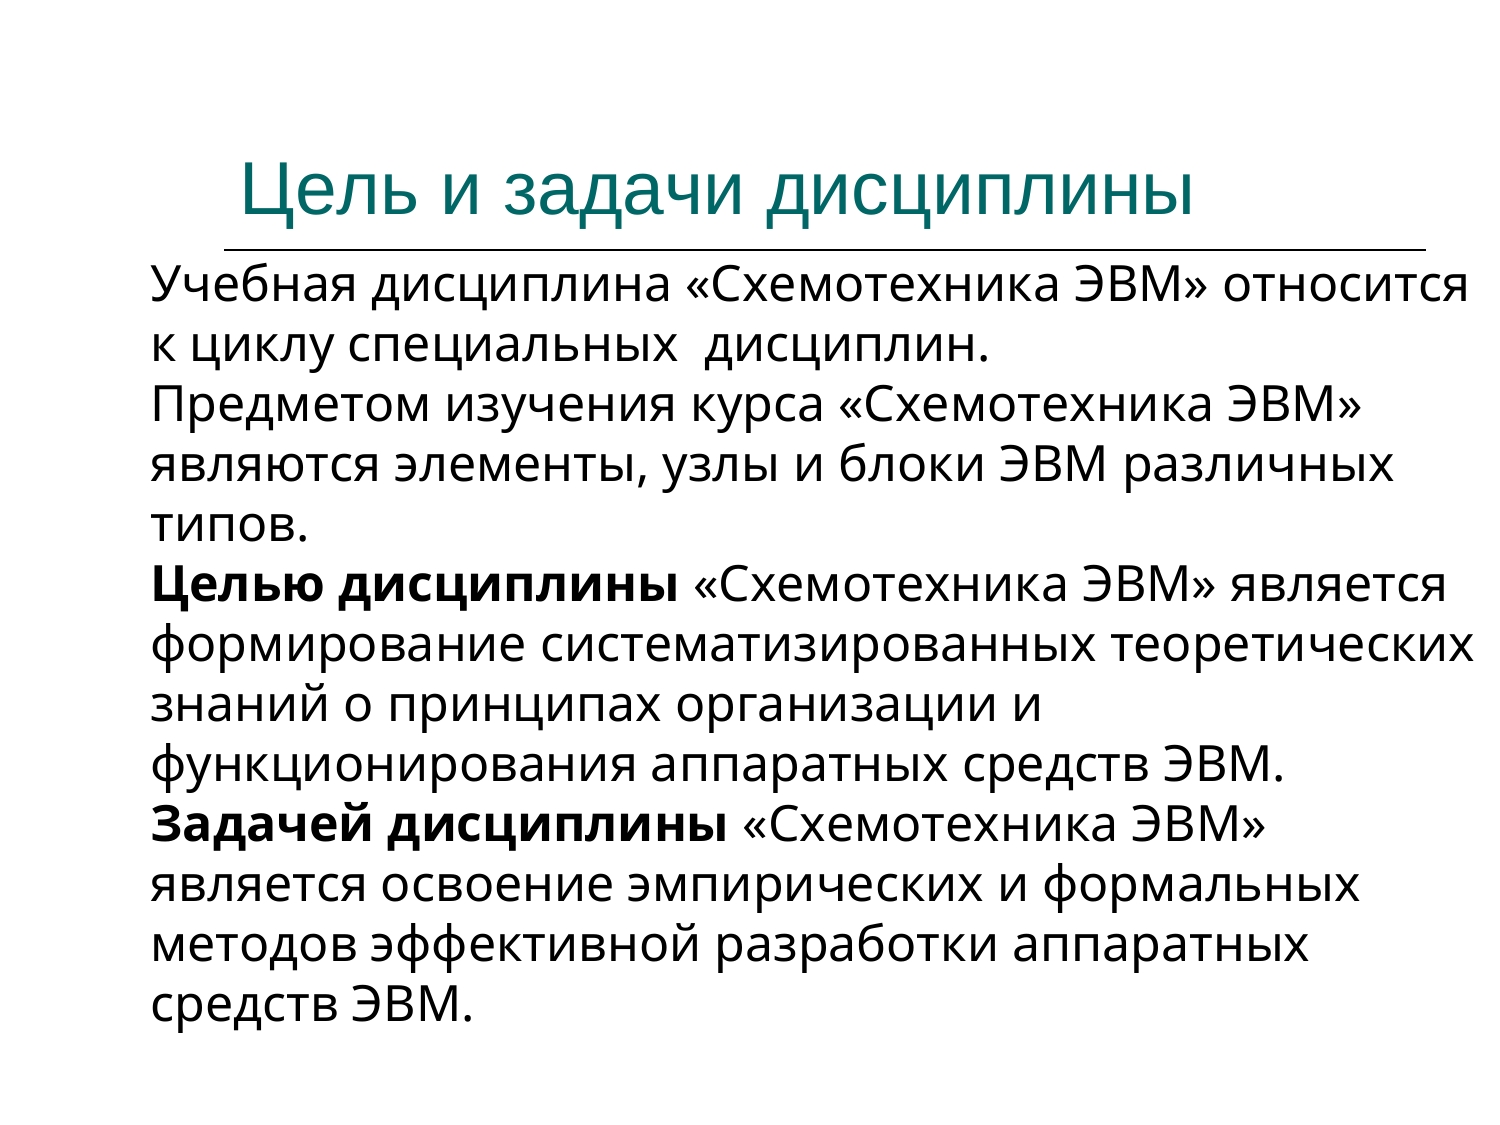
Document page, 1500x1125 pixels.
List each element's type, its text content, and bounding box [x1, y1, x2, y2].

title Цель и задачи дисциплины [224, 49, 1425, 237]
text_box Учебная дисциплина «Схемотехника ЭВМ» относится к циклу специальных дисциплин. Предметом изучения курса «Схемотехника ЭВМ» являются элементы, узлы и блоки ЭВМ различных типов. Целью дисциплины «Схемотехника ЭВМ» является формирование систематизированных теоретических знаний о принципах организации и функционирования аппаратных средств ЭВМ. Задачей дисциплины «Схемотехника ЭВМ» является освоение эмпирических и формальных методов эффективной разработки аппаратных средств ЭВМ. [135, 243, 1500, 1039]
